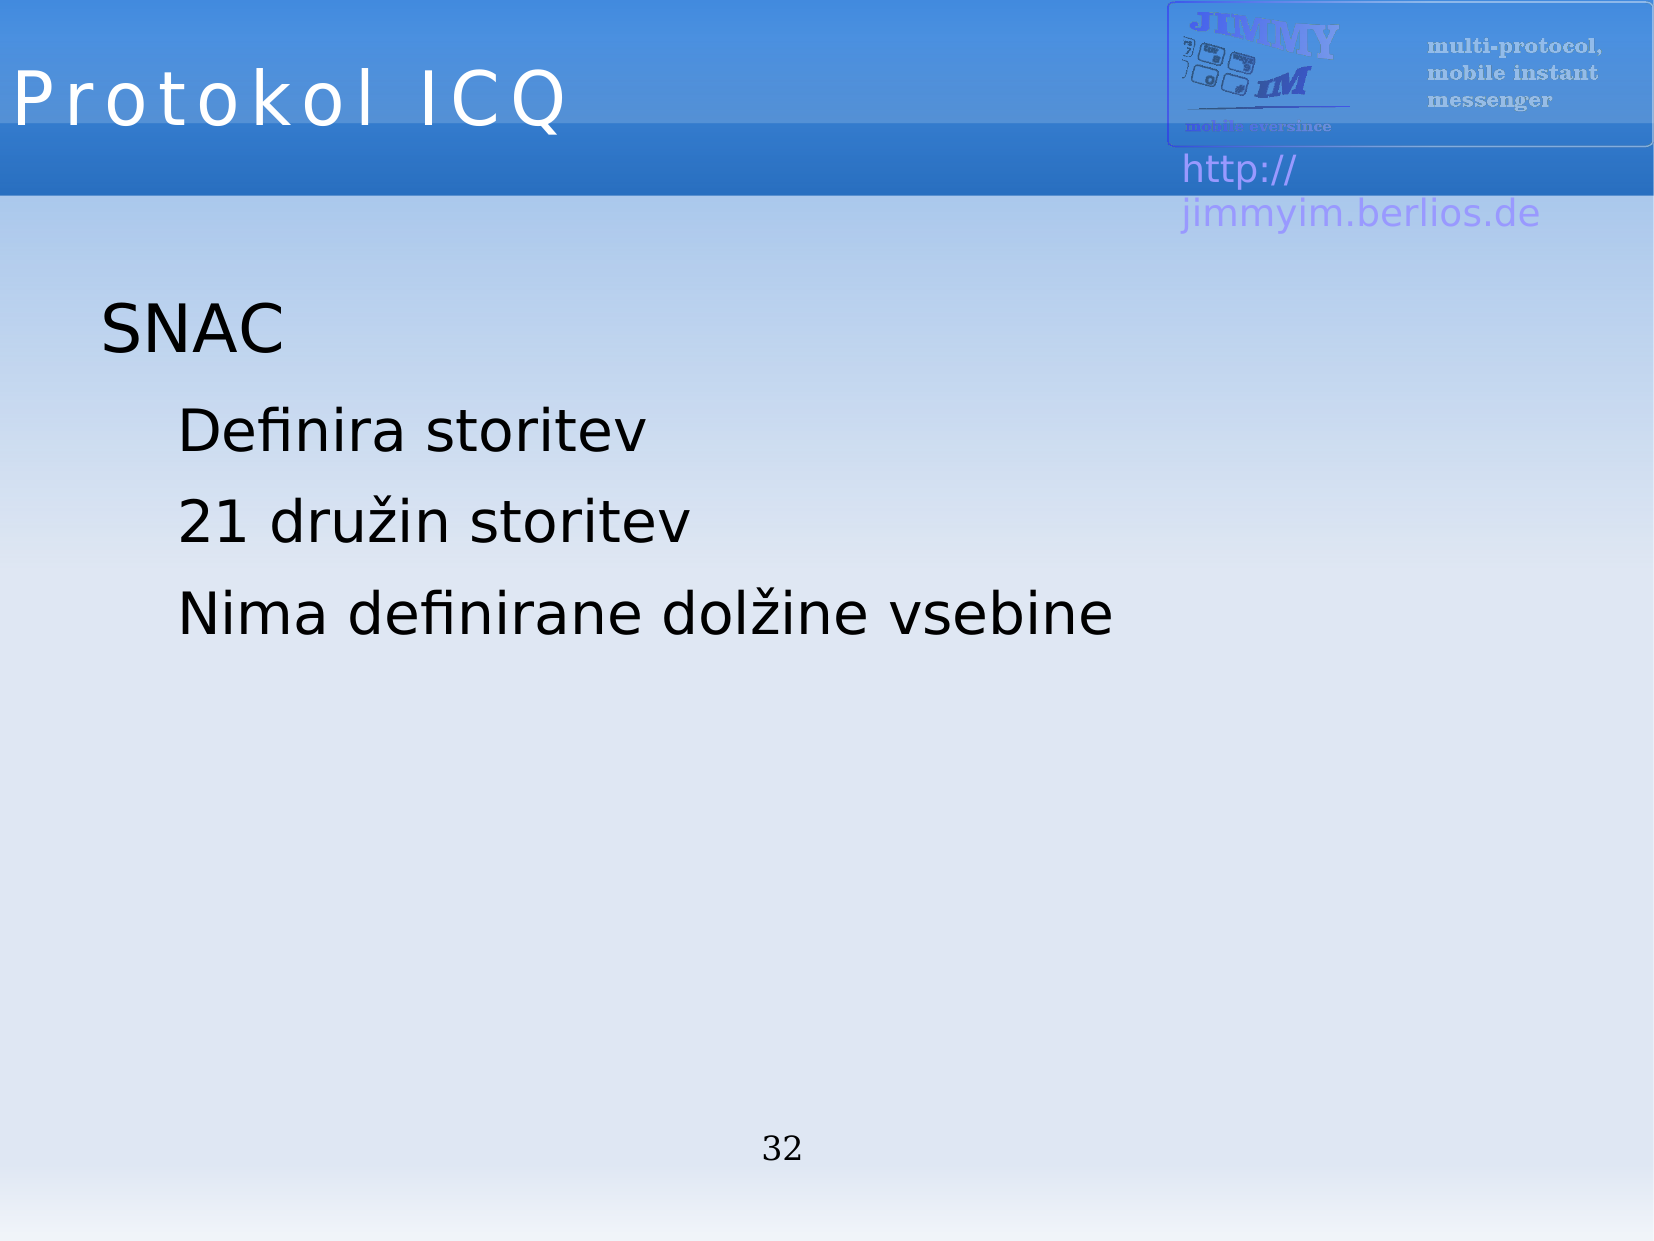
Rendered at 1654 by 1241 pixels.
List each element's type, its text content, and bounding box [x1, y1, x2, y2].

list SNAC Definira storitev 21 družin storitev Nima definirane dolžine vsebine [82, 290, 1571, 1094]
picture [0, 0, 1654, 1241]
title Protokol ICQ [11, 7, 1167, 192]
